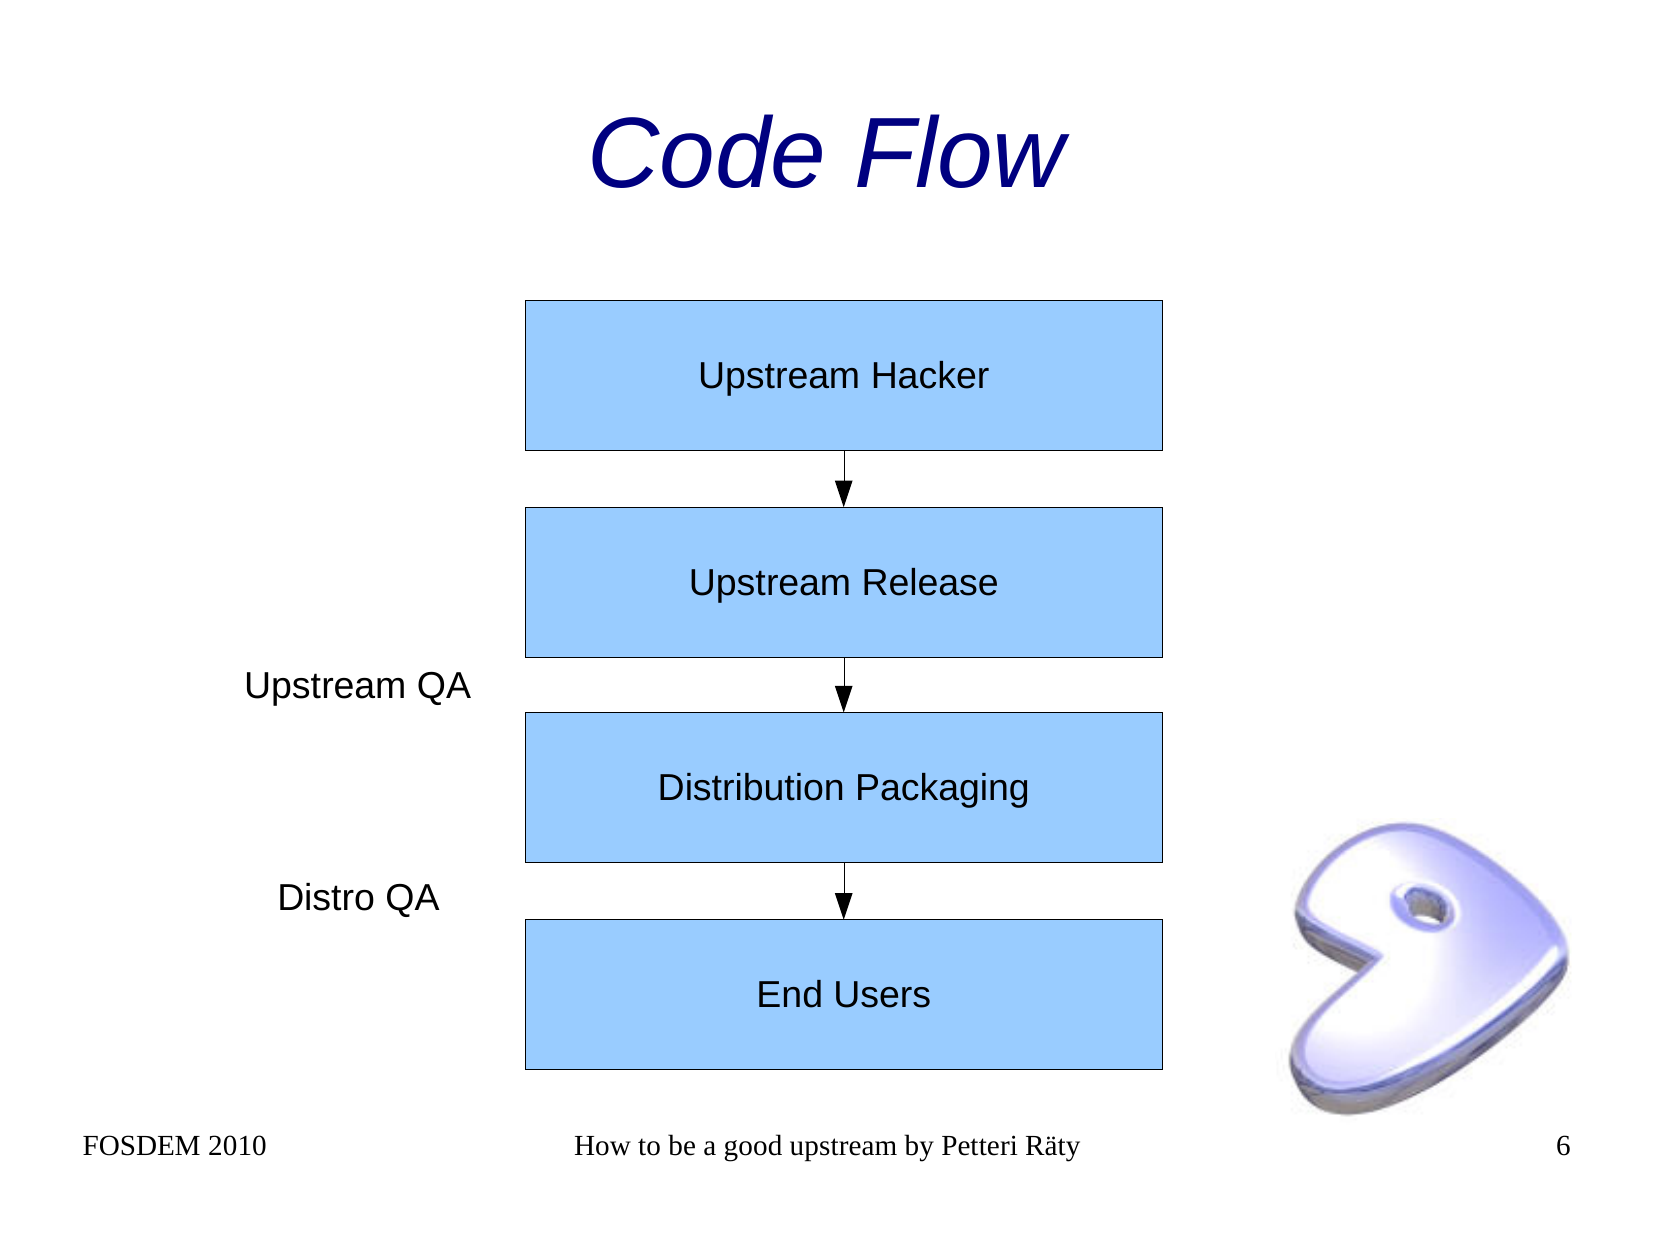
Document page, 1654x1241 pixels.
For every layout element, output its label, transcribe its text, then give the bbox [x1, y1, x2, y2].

text_box Upstream QA [229, 657, 487, 715]
text_box Distribution Packaging [525, 712, 1163, 863]
picture [1275, 818, 1576, 1125]
text_box Distro QA [262, 868, 455, 926]
text_box Upstream Release [525, 507, 1163, 658]
text_box End Users [525, 919, 1163, 1070]
text_box Upstream Hacker [525, 300, 1163, 451]
title Code Flow [82, 56, 1571, 250]
